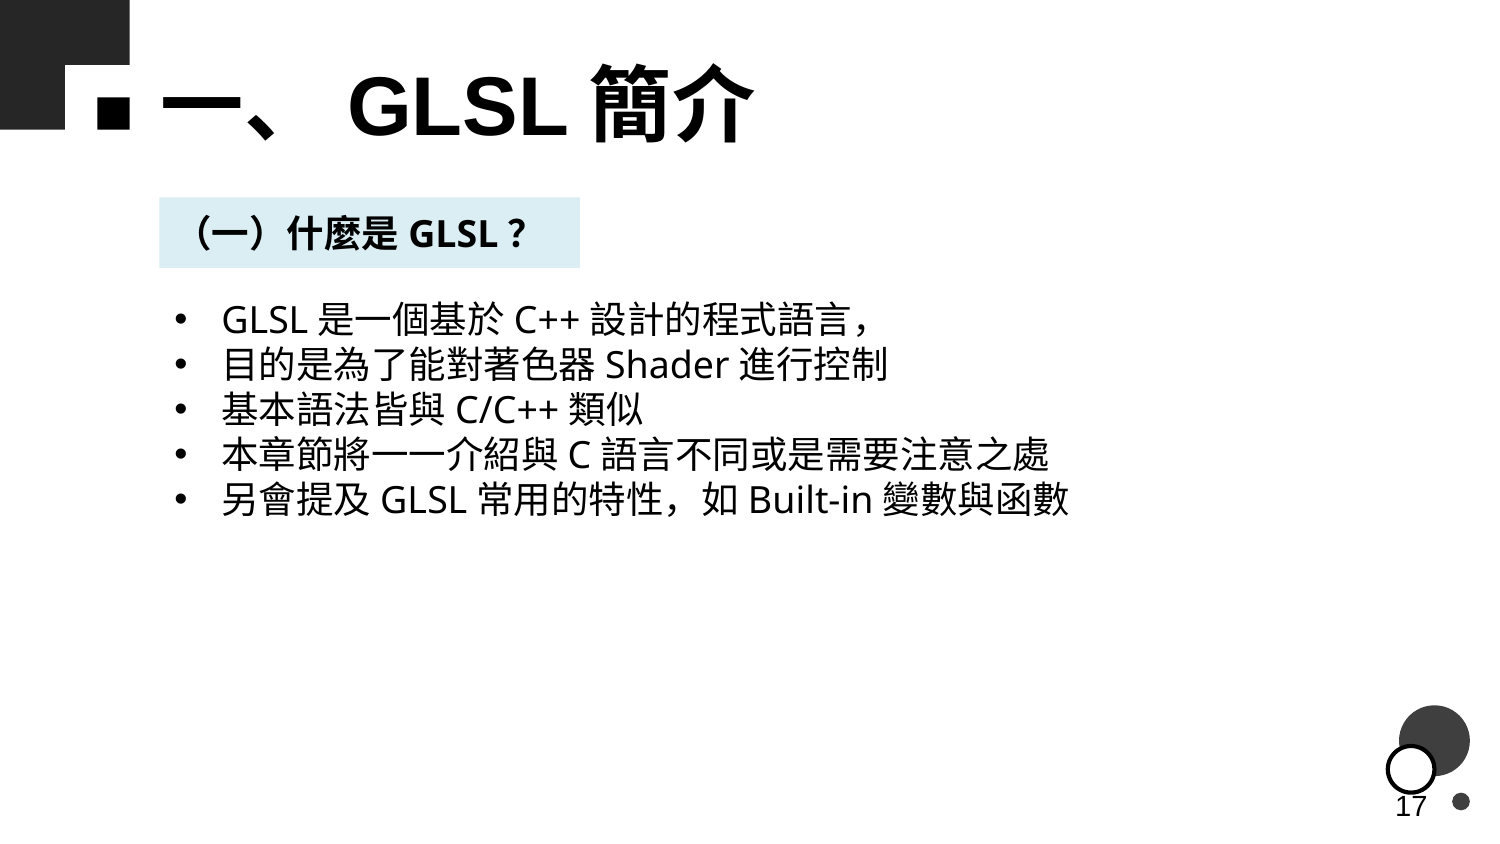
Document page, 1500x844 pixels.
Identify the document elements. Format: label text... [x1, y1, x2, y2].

text_box GLSL是一個基於C++設計的程式語言， 目的是為了能對著色器Shader進行控制 基本語法皆與C/C++類似 本章節將一一介紹與C語言不同或是需要注意之處 另會提及GLSL常用的特性，如Built-in變數與函數 [159, 288, 1142, 530]
text_box [97, 97, 130, 130]
text_box [1452, 792, 1470, 811]
slide_number <number> [1092, 782, 1443, 827]
text_box [1387, 705, 1470, 782]
text_box （一）什麼是GLSL？ [159, 197, 580, 269]
text_box [0, 0, 130, 130]
title 一、GLSL簡介 [145, 32, 845, 173]
